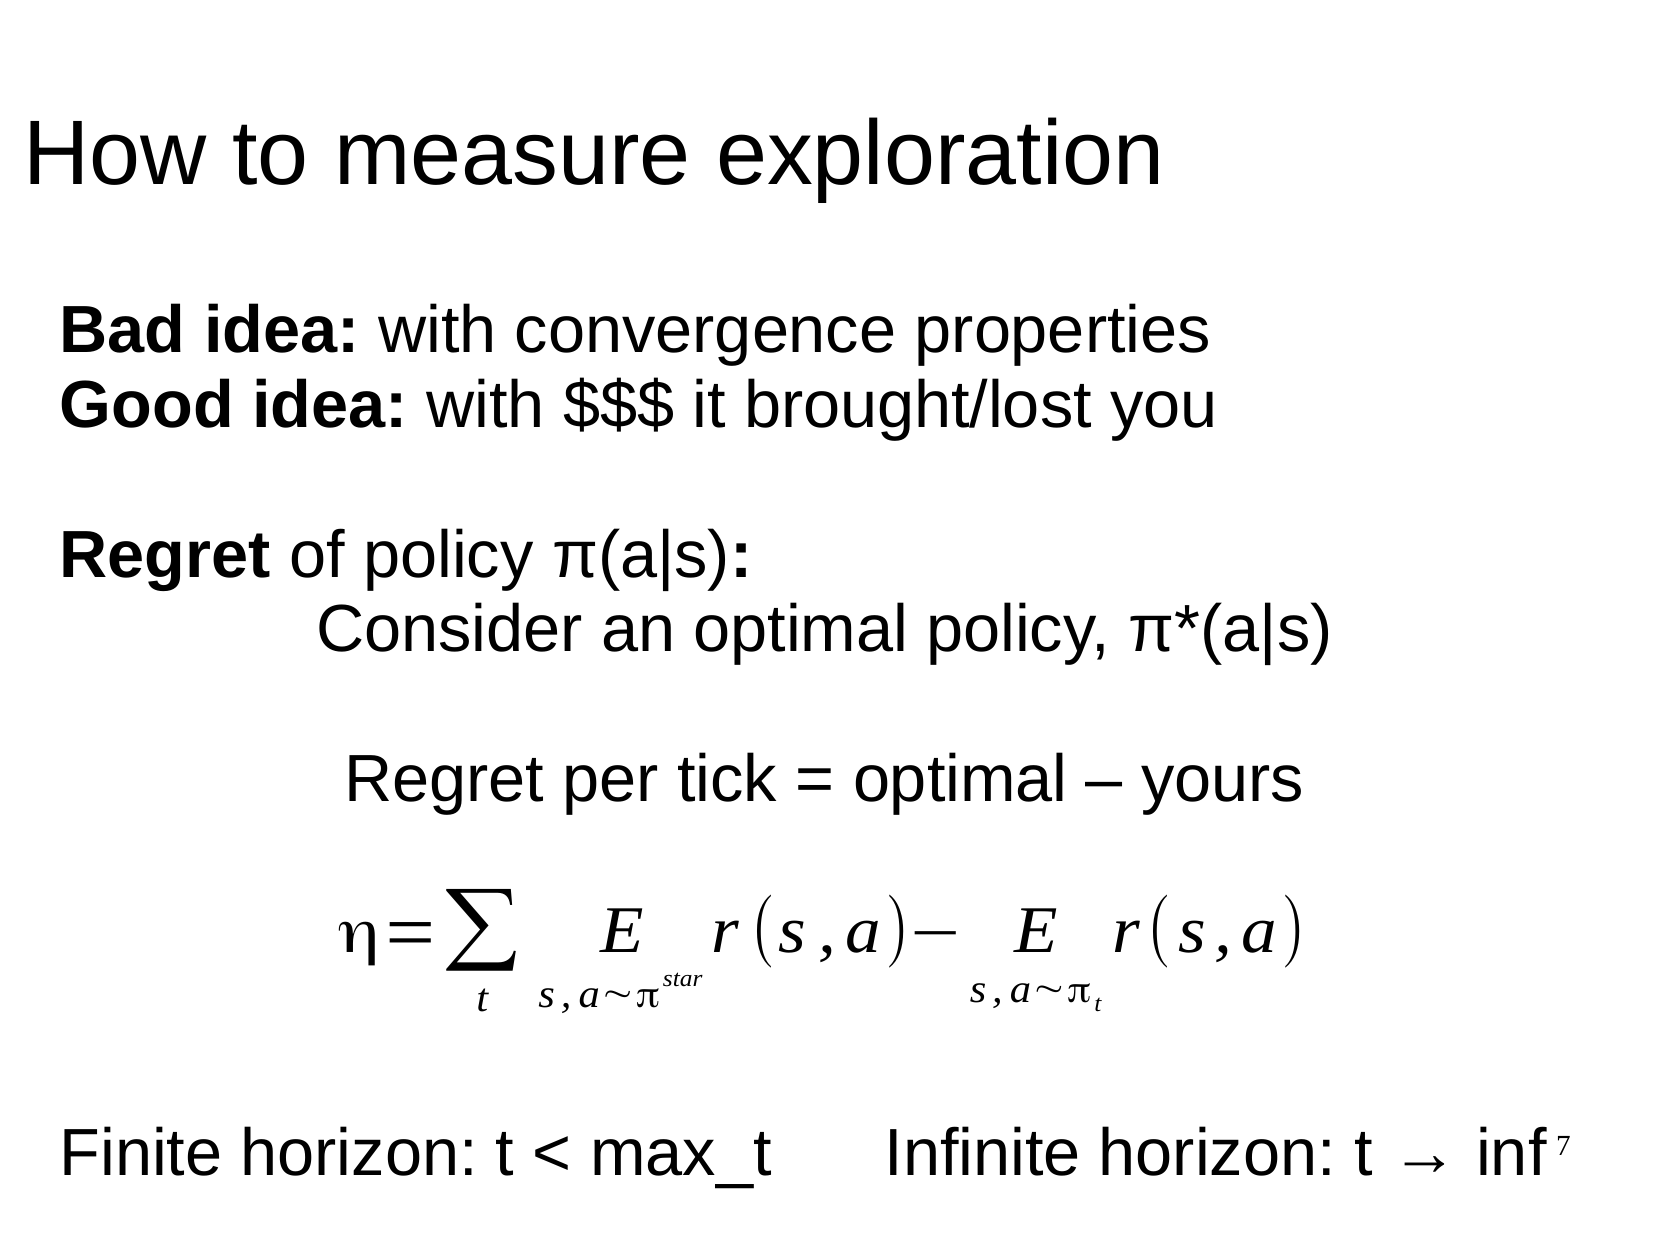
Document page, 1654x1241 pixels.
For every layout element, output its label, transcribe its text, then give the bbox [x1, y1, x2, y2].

title How to measure exploration [23, 49, 1512, 257]
text_box Bad idea: with convergence properties Good idea: with $$$ it brought/lost you Regret of policy π(a|s): Consider an optimal policy, π*(a|s) Regret per tick = optimal – yours Finite horizon: t < max_t Infinite horizon: t → inf [45, 285, 1606, 1241]
chart [320, 881, 1324, 1019]
